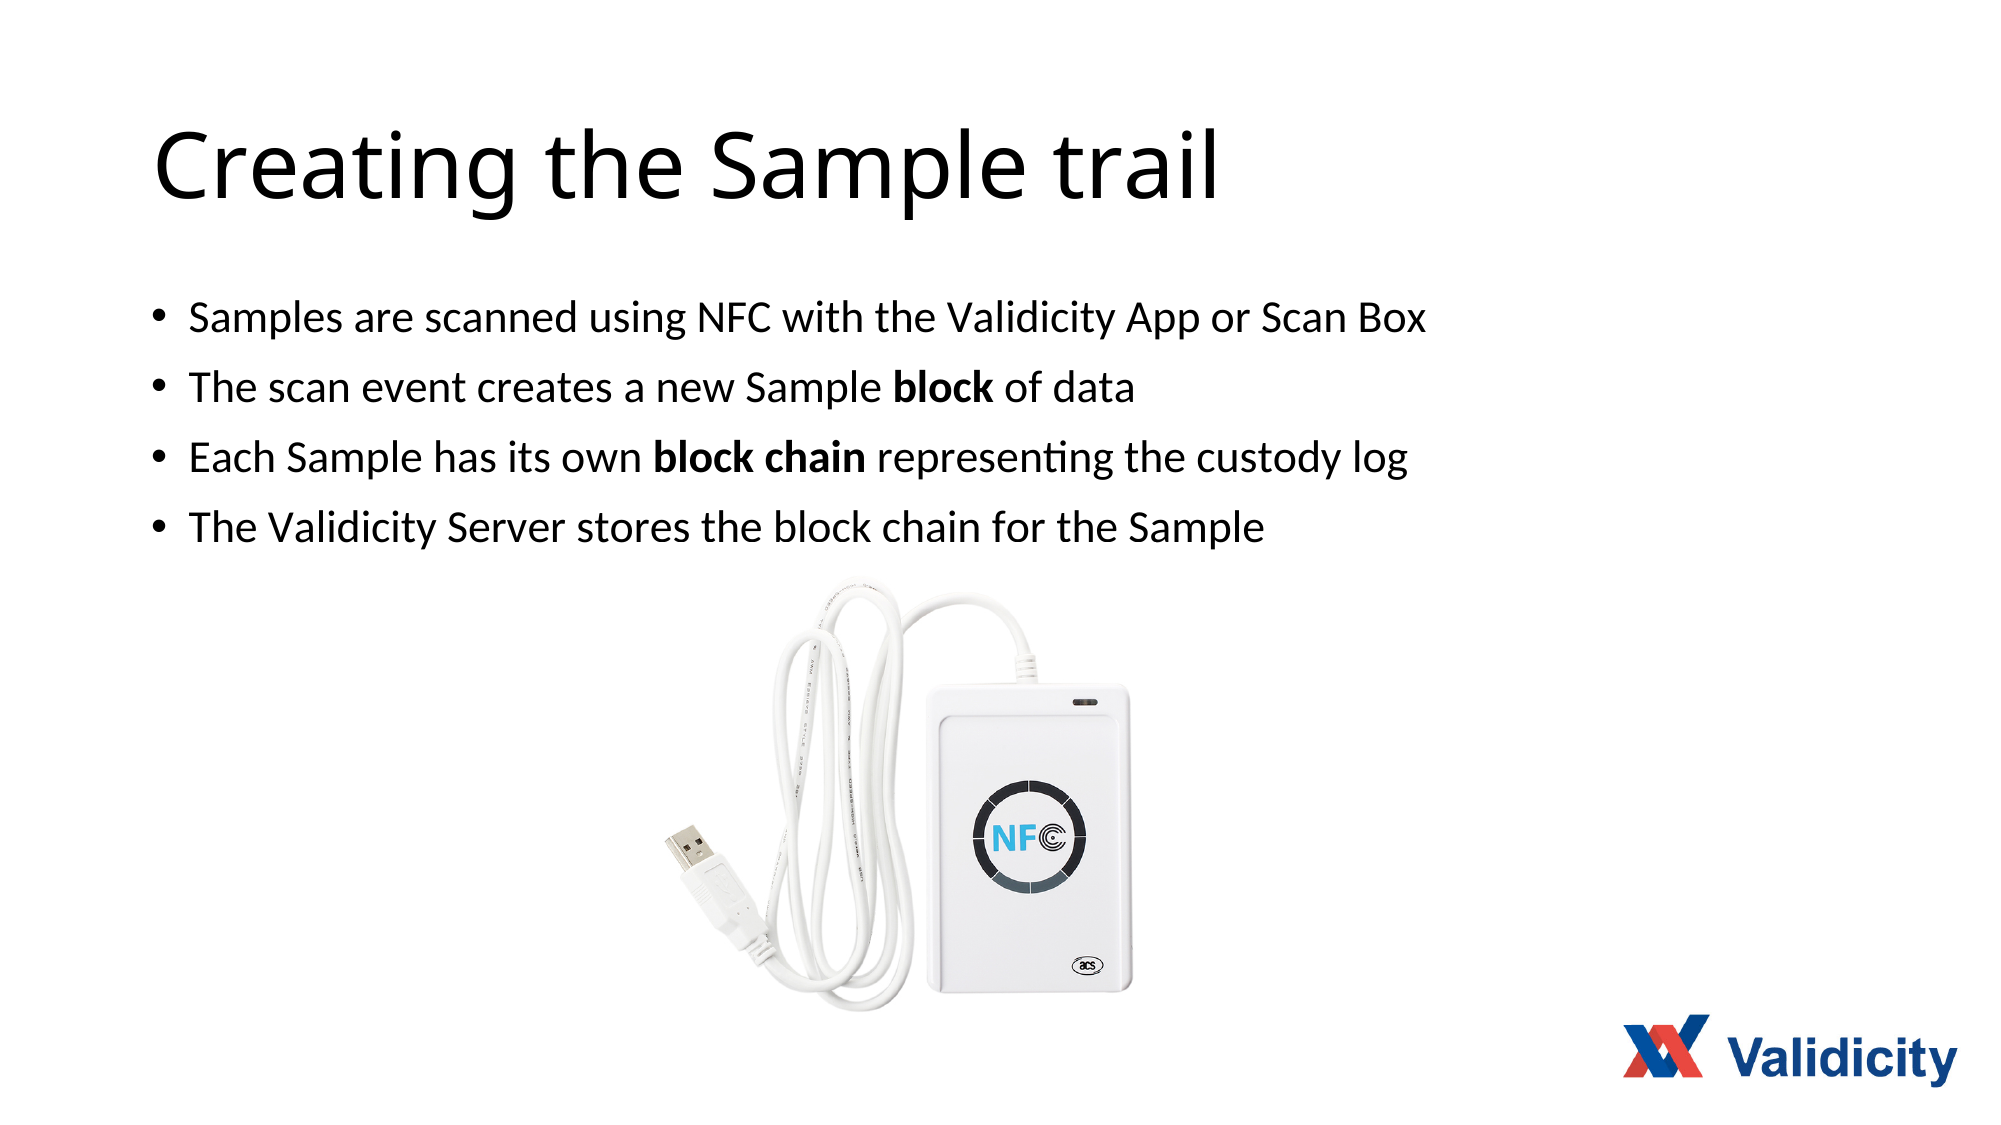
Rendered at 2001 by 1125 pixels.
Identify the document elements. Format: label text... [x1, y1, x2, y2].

title Creating the Sample trail [137, 59, 1863, 278]
picture [647, 542, 1156, 1051]
picture [1574, 976, 1999, 1125]
list Samples are scanned using NFC with the Validicity App or Scan Box The scan event creates a new Sample block of data Each Sample has its own block chain representing the custody log The Validicity Server stores the block chain for the Sample [136, 285, 1862, 999]
